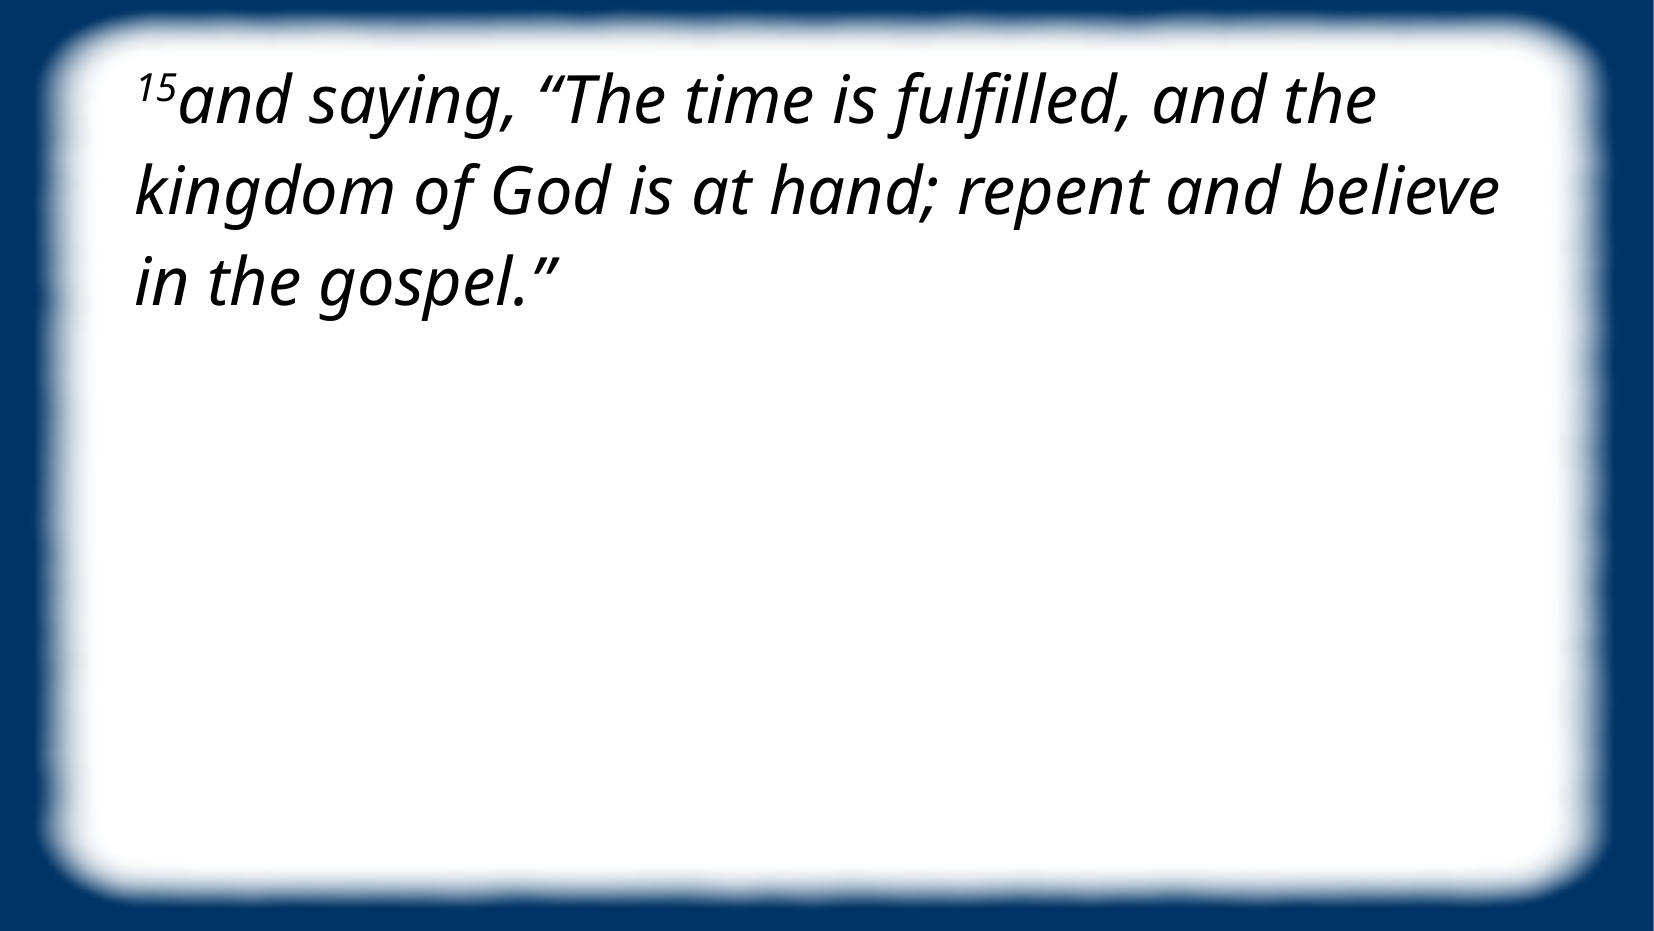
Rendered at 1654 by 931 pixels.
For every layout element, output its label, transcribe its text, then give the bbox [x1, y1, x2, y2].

picture [0, 0, 1654, 931]
text_box 15and saying, “The time is fulfilled, and the kingdom of God is at hand; repent and believe in the gospel.” [120, 45, 1546, 331]
